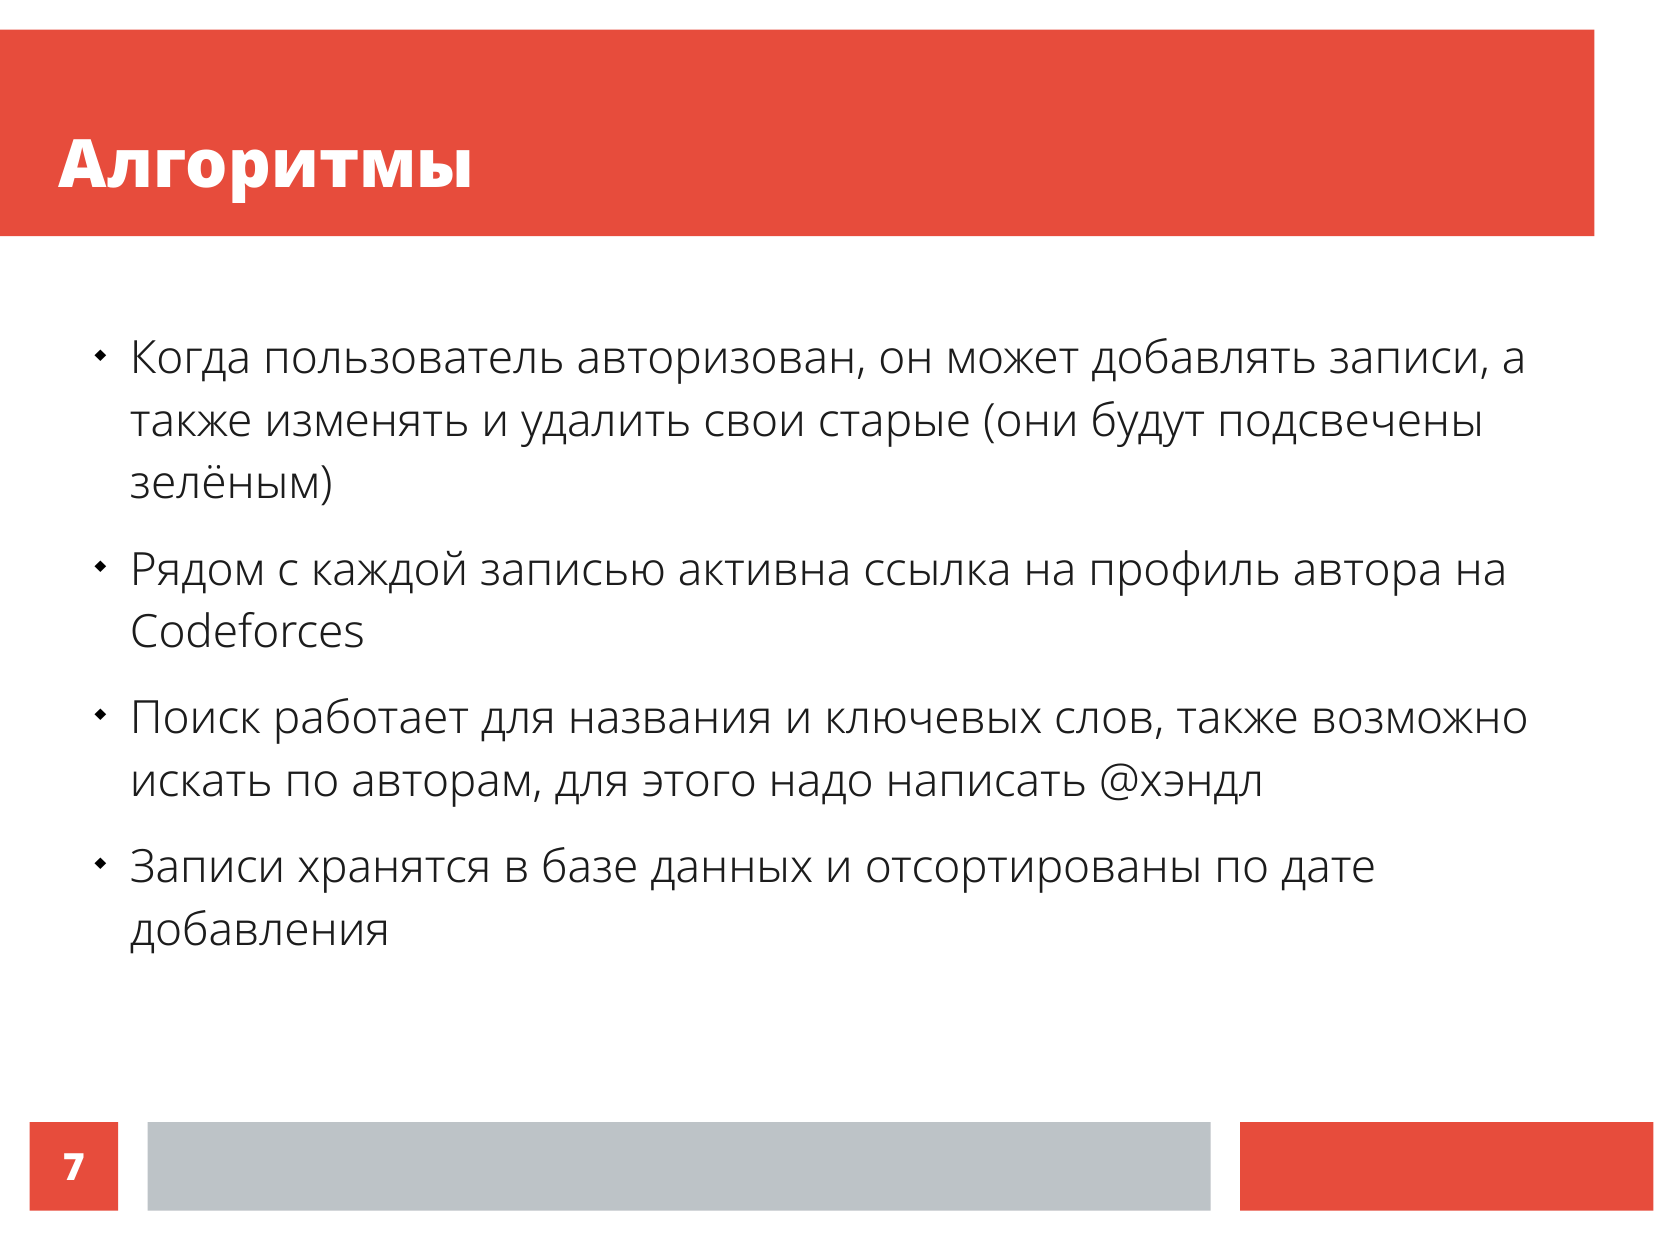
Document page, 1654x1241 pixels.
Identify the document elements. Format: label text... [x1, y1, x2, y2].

title Алгоритмы [59, 59, 1595, 207]
list Когда пользователь авторизован, он может добавлять записи, а также изменять и удалить свои старые (они будут подсвечены зелёным) Рядом с каждой записью активна ссылка на профиль автора на Codeforces Поиск работает для названия и ключевых слов, также возможно искать по авторам, для этого надо написать @хэндл Записи хранятся в базе данных и отсортированы по дате добавления [59, 324, 1565, 1093]
